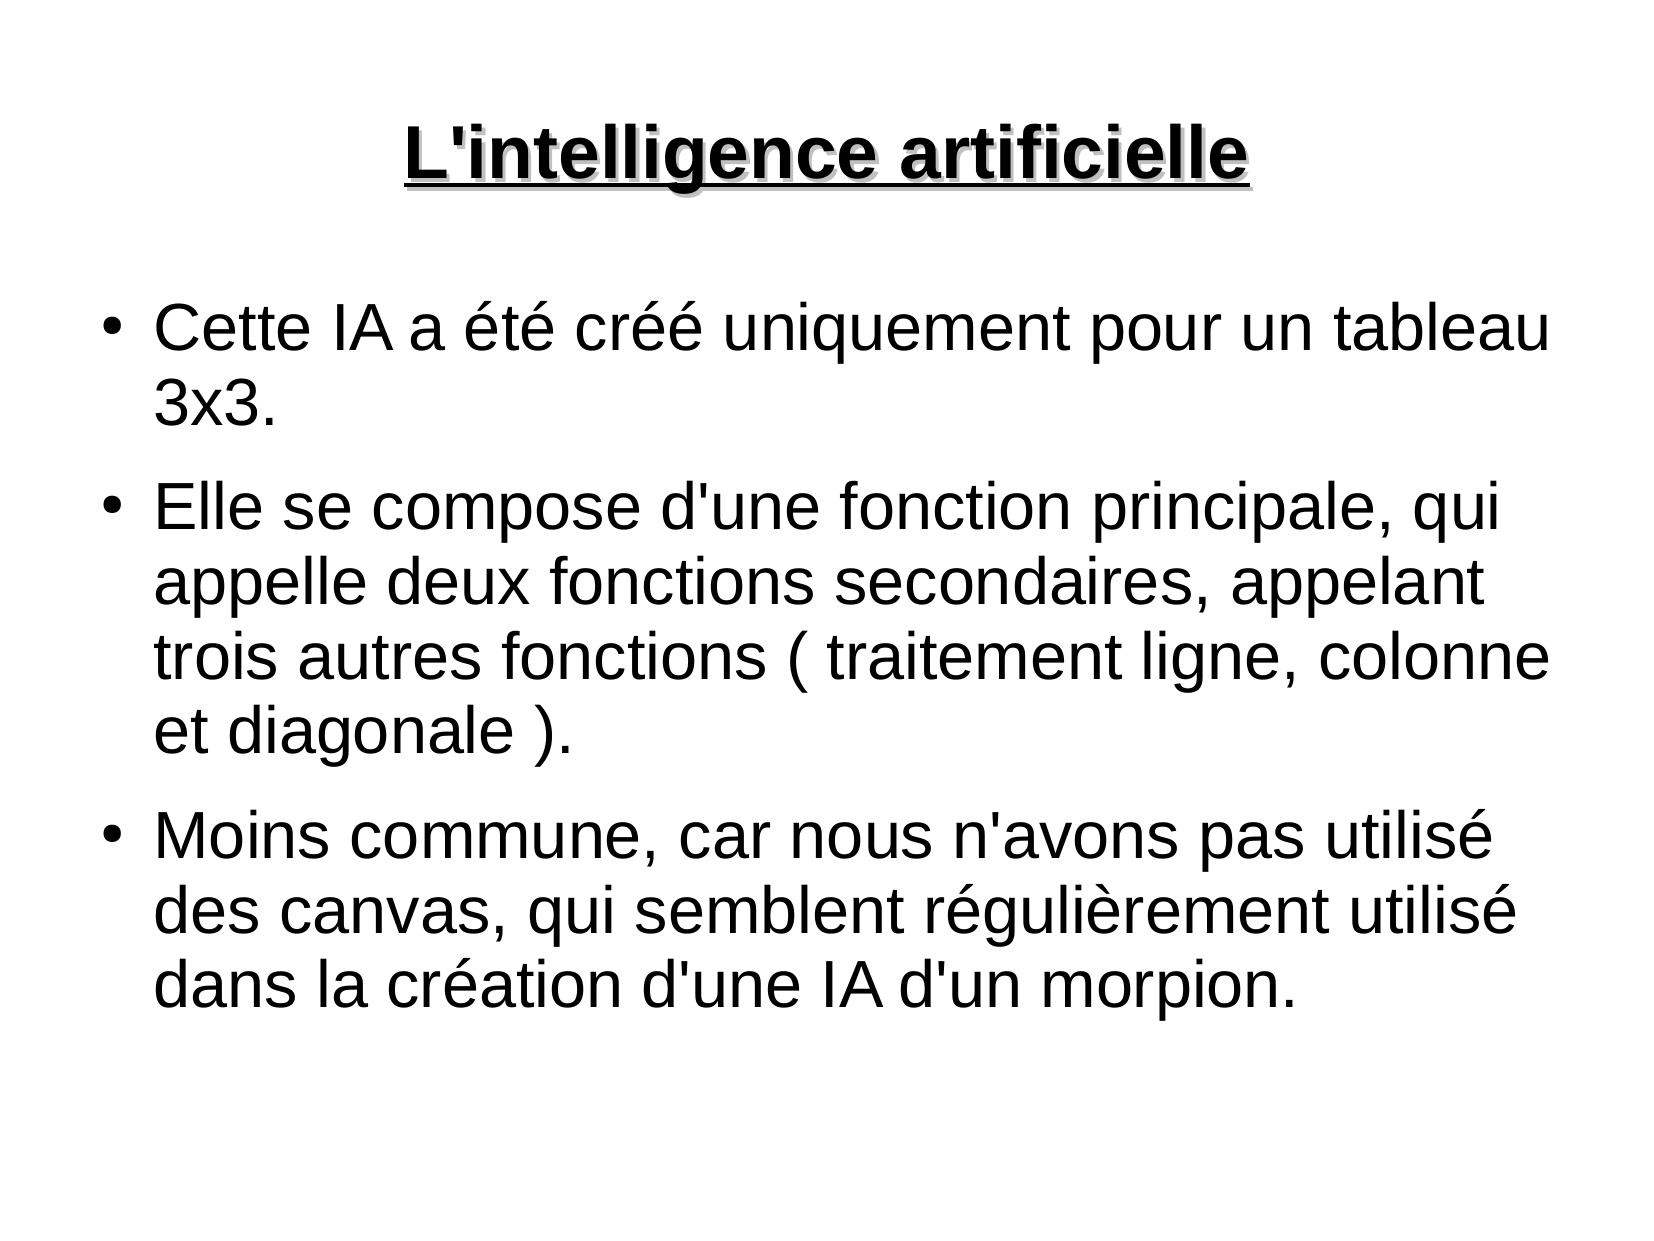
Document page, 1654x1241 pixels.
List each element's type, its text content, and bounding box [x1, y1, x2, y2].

title L'intelligence artificielle [82, 49, 1571, 257]
list Cette IA a été créé uniquement pour un tableau 3x3. Elle se compose d'une fonction principale, qui appelle deux fonctions secondaires, appelant trois autres fonctions ( traitement ligne, colonne et diagonale ). Moins commune, car nous n'avons pas utilisé des canvas, qui semblent régulièrement utilisé dans la création d'une IA d'un morpion. [82, 290, 1571, 1109]
